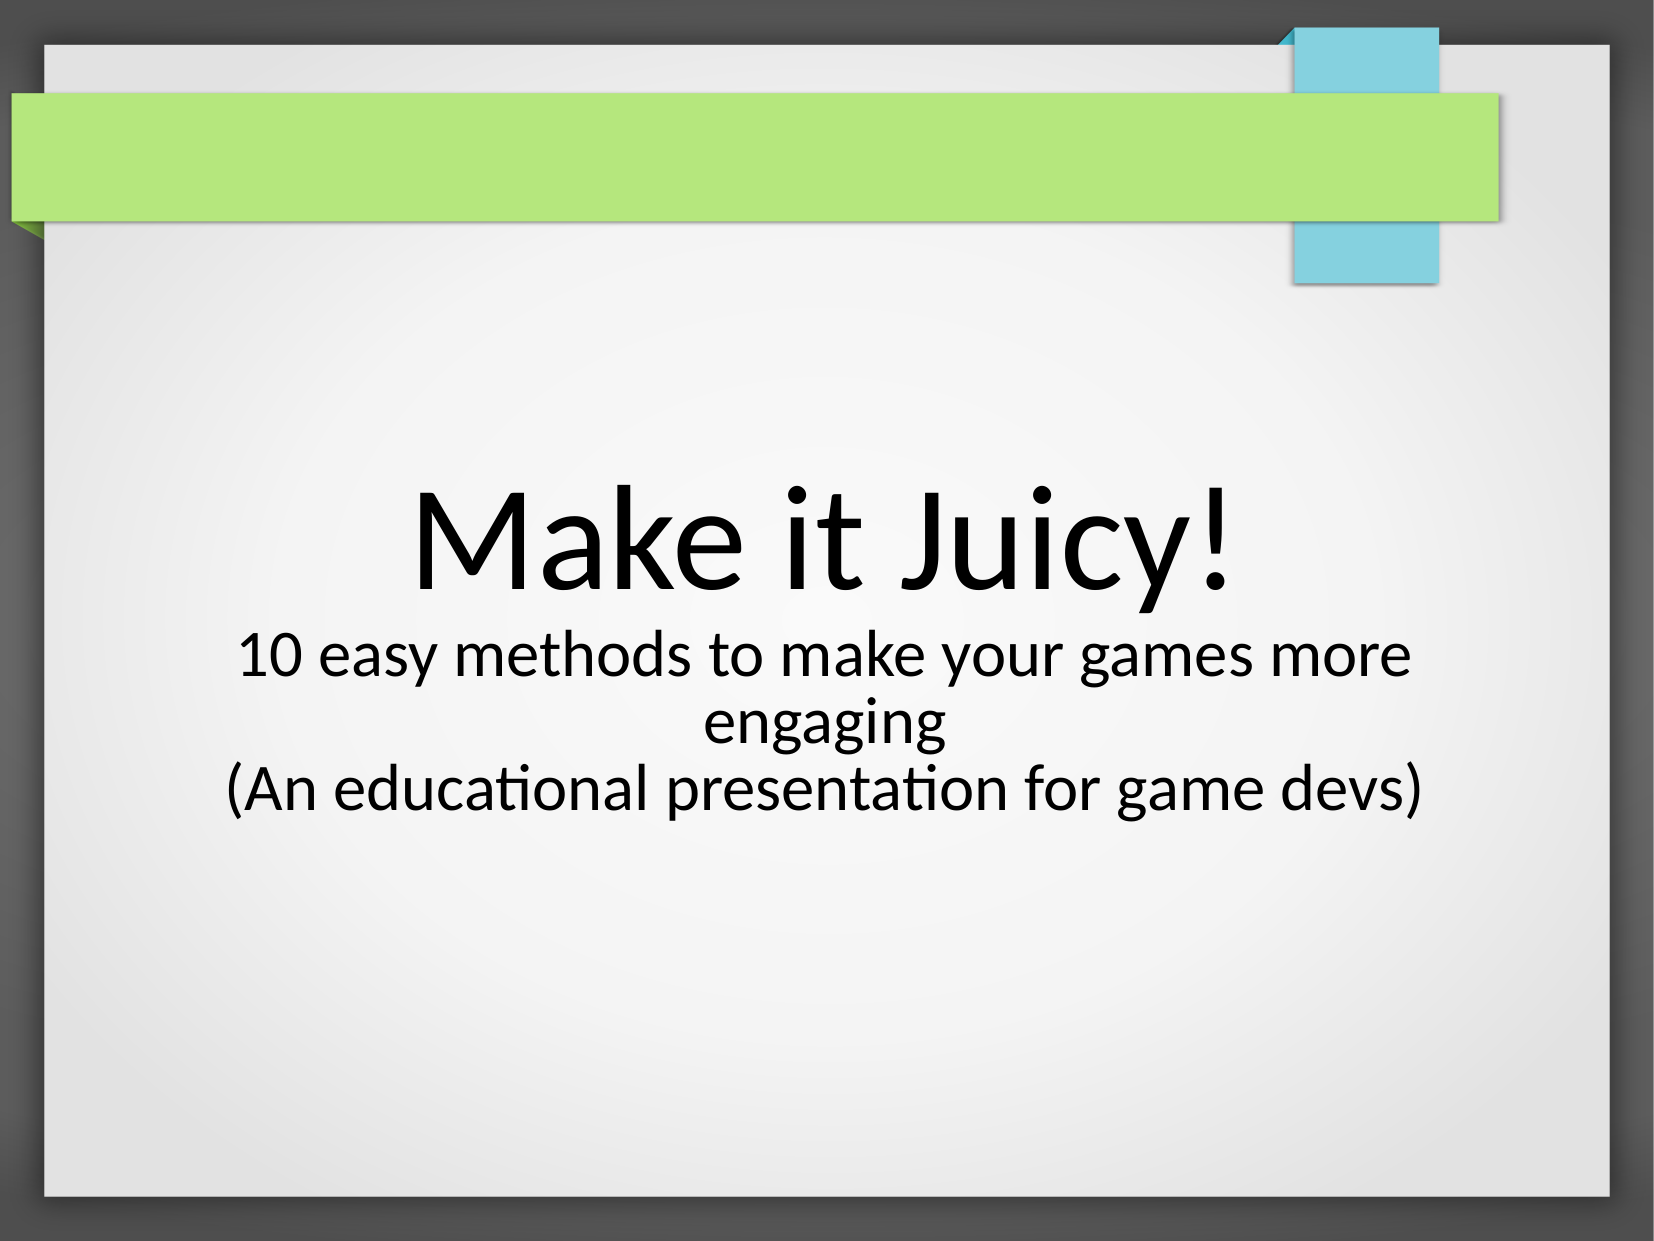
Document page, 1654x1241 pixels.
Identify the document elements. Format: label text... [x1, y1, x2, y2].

subtitle Make it Juicy! 10 easy methods to make your games more engaging (An educational presentation for game devs) [120, 378, 1531, 926]
picture [0, 0, 1654, 1241]
